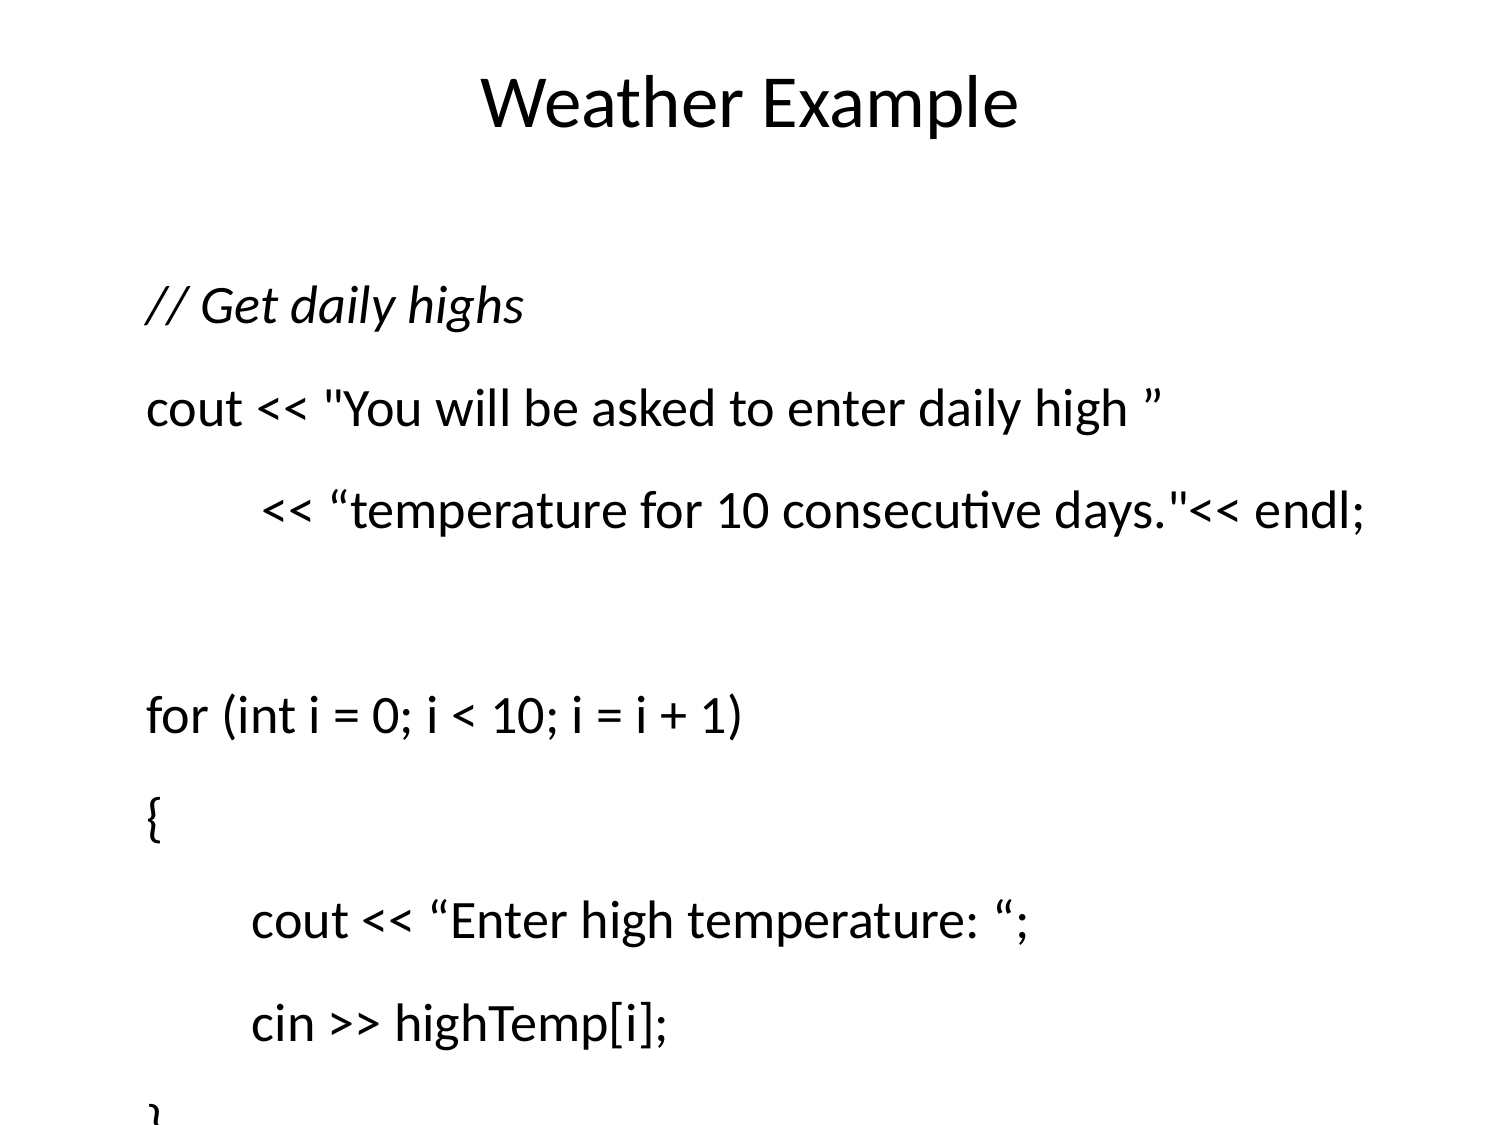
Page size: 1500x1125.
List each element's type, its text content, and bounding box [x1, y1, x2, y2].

list // Get daily highs cout << "You will be asked to enter daily high ” << “temperature for 10 consecutive days."<< endl; for (int i = 0; i < 10; i = i + 1) { cout << “Enter high temperature: “; cin >> highTemp[i]; } [75, 262, 1425, 1005]
title Weather Example [75, 45, 1425, 233]
